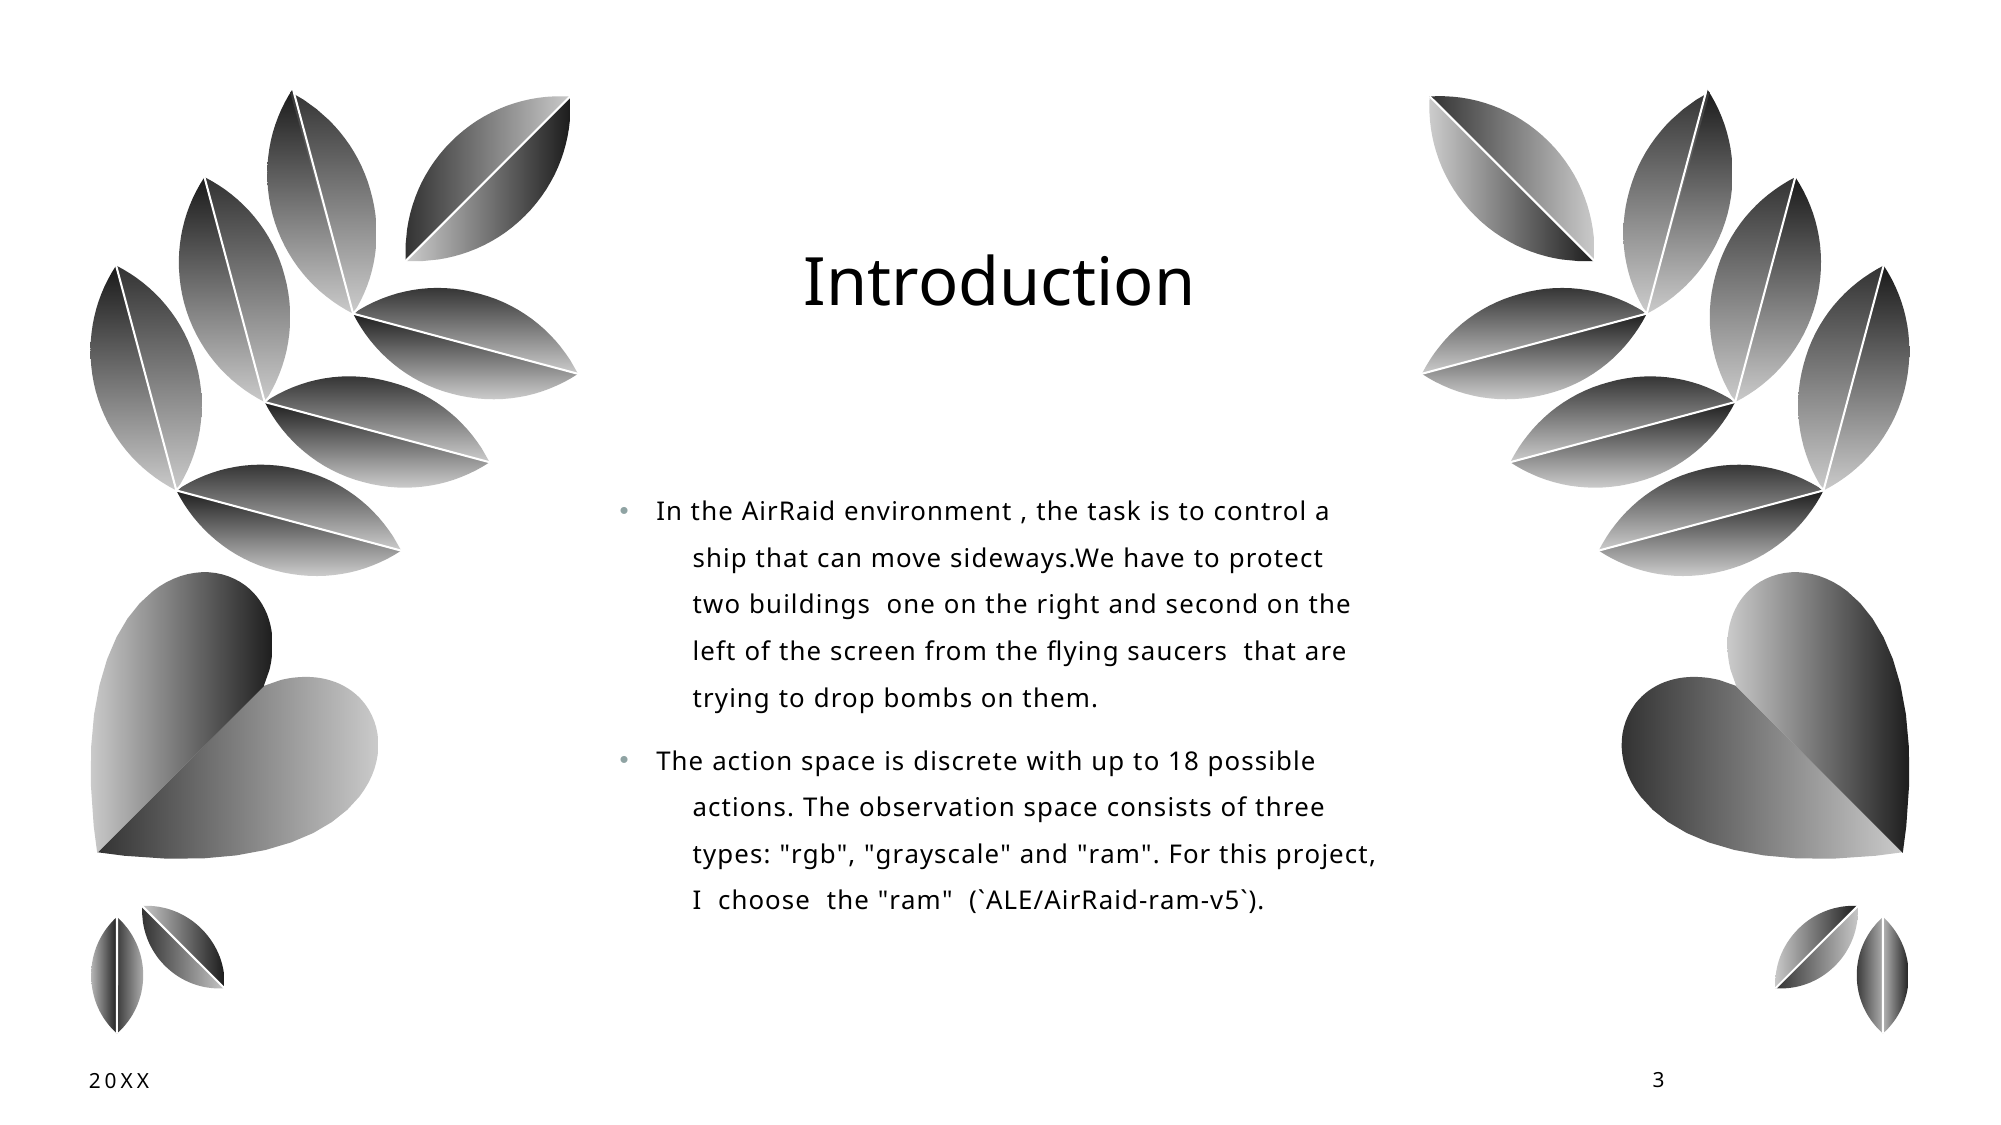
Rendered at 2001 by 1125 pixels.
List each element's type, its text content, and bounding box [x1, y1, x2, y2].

text_box [1637, 1042, 1927, 1119]
title Introduction [665, 87, 1335, 326]
text_box 20XX [73, 1042, 363, 1119]
list In the AirRaid environment , the task is to control a ship that can move sideways.We have to protect two buildings one on the right and second on the left of the screen from the flying saucers that are trying to drop bombs on them. The action space is discrete with up to 18 possible actions. The observation space consists of three types: "rgb", "grayscale" and "ram". For this project, I choose the "ram" (`ALE/AirRaid-ram-v5`). [167, 326, 1764, 944]
